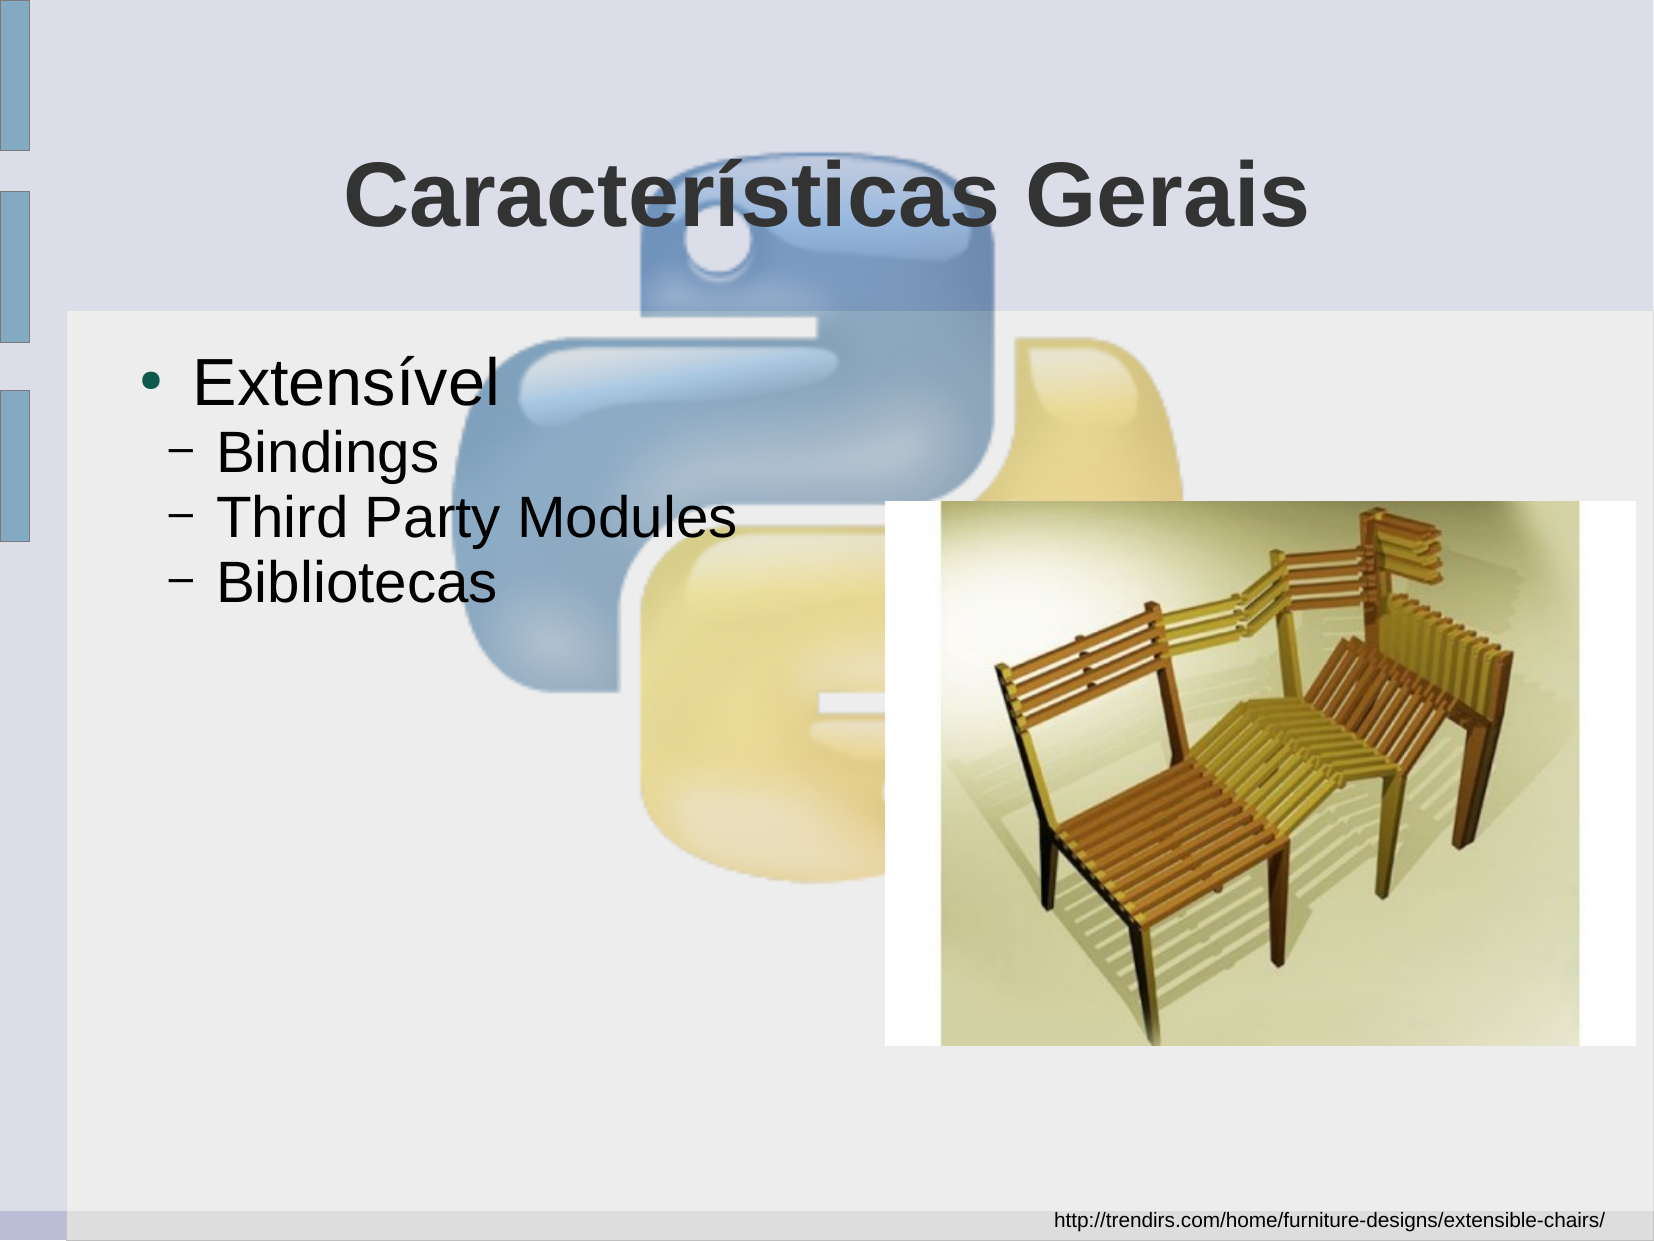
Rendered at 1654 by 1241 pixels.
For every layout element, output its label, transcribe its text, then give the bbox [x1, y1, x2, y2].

picture [0, 0, 1654, 1211]
text_box http://trendirs.com/home/furniture-designs/extensible-chairs/ [1039, 1201, 1654, 1241]
title Características Gerais [121, 91, 1534, 299]
list Extensível Bindings Third Party Modules Bibliotecas [121, 344, 1534, 1127]
